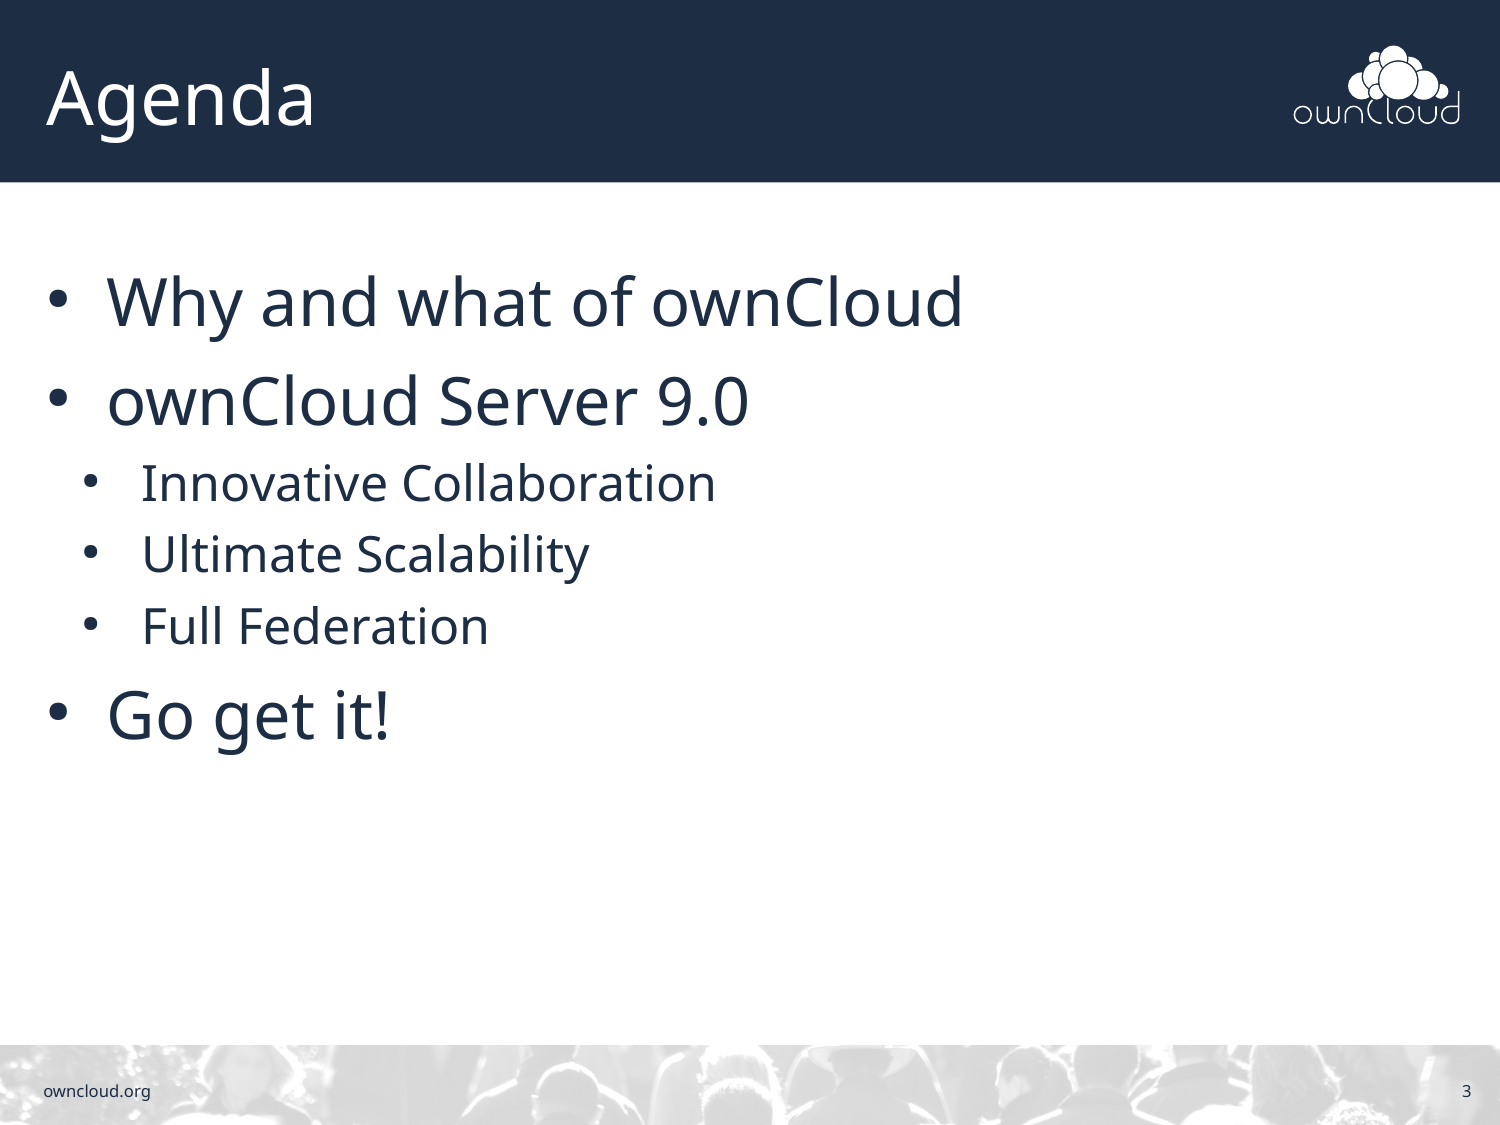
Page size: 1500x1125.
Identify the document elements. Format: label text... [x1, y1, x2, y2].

list Why and what of ownCloud ownCloud Server 9.0 Innovative Collaboration Ultimate Scalability Full Federation Go get it! [46, 254, 1465, 1026]
title Agenda [46, 5, 1258, 187]
picture [0, 1045, 1500, 1125]
